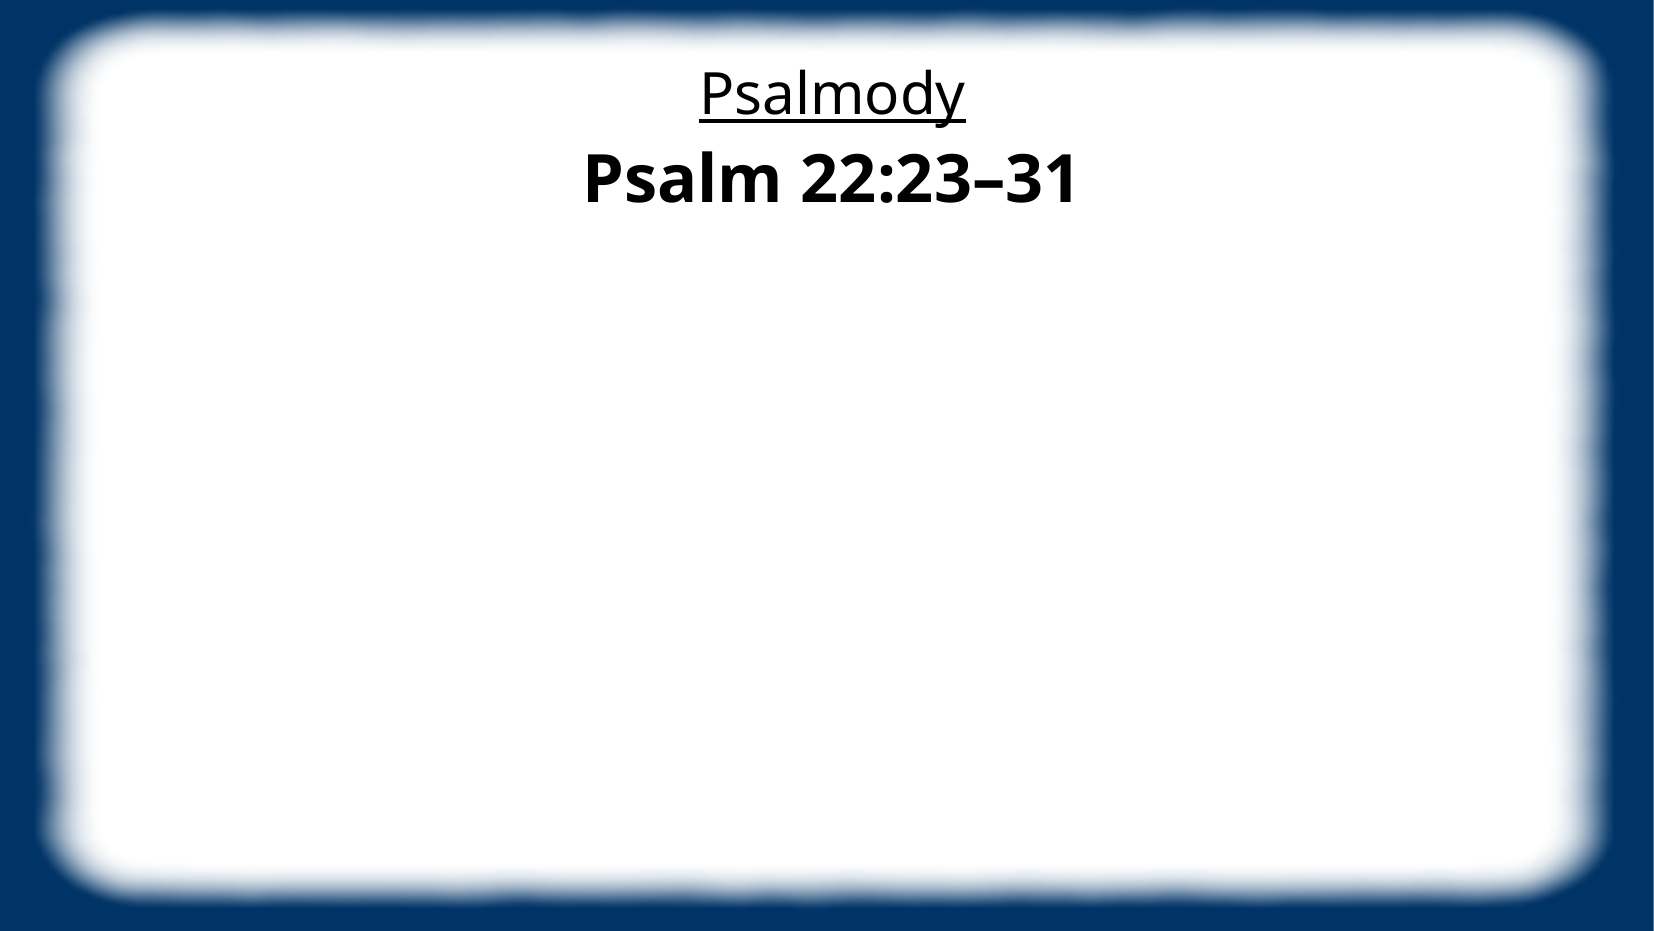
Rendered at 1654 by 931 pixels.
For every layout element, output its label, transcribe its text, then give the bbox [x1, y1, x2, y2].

picture [0, 0, 1654, 931]
text_box Psalmody Psalm 22:23–31 [135, 45, 1531, 226]
